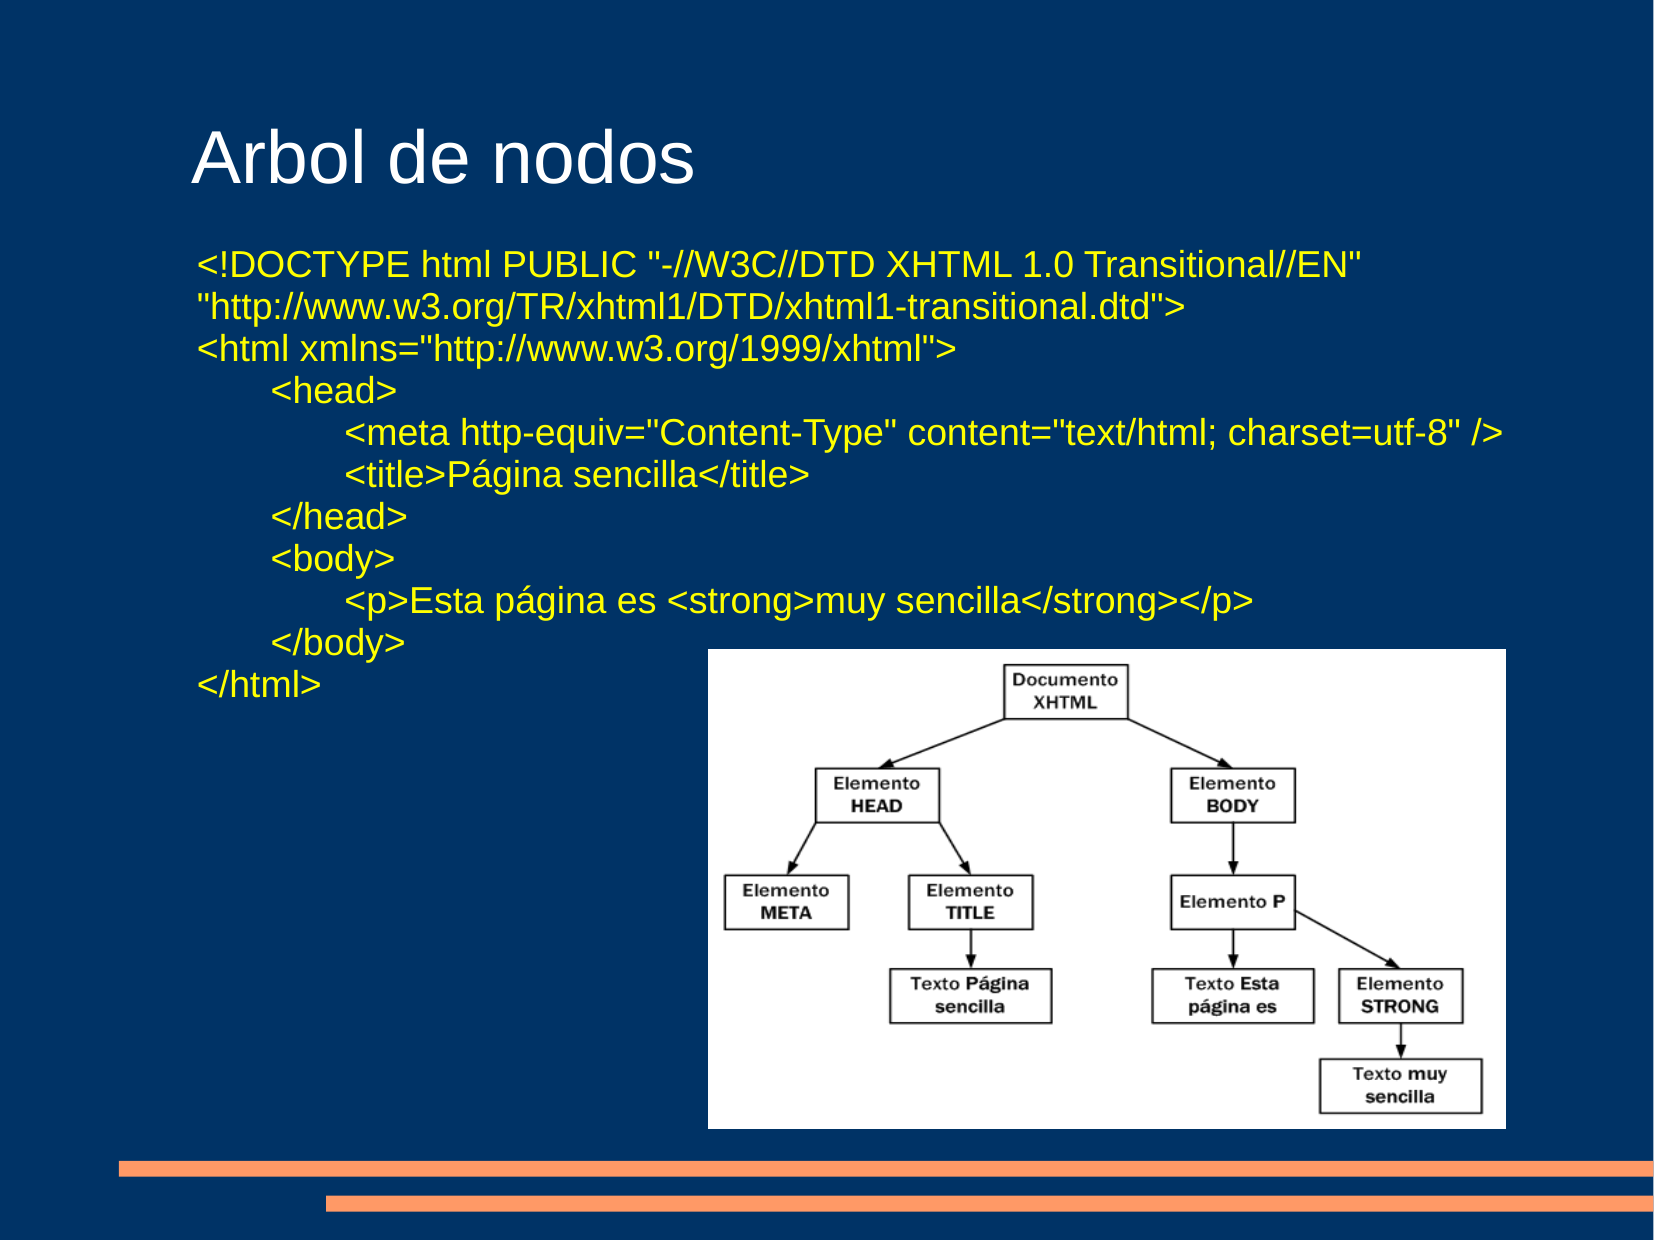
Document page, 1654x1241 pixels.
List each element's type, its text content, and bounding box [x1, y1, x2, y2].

picture [708, 649, 1506, 1129]
text_box <!DOCTYPE html PUBLIC "-//W3C//DTD XHTML 1.0 Transitional//EN" "http://www.w3.org/TR/xhtml1/DTD/xhtml1-transitional.dtd"> <html xmlns="http://www.w3.org/1999/xhtml"> <head> <meta http-equiv="Content-Type" content="text/html; charset=utf-8" /> <title>Página sencilla</title> </head> <body> <p>Esta página es <strong>muy sencilla</strong></p> </body> </html> [182, 236, 1654, 839]
text_box Arbol de nodos [177, 107, 1300, 207]
